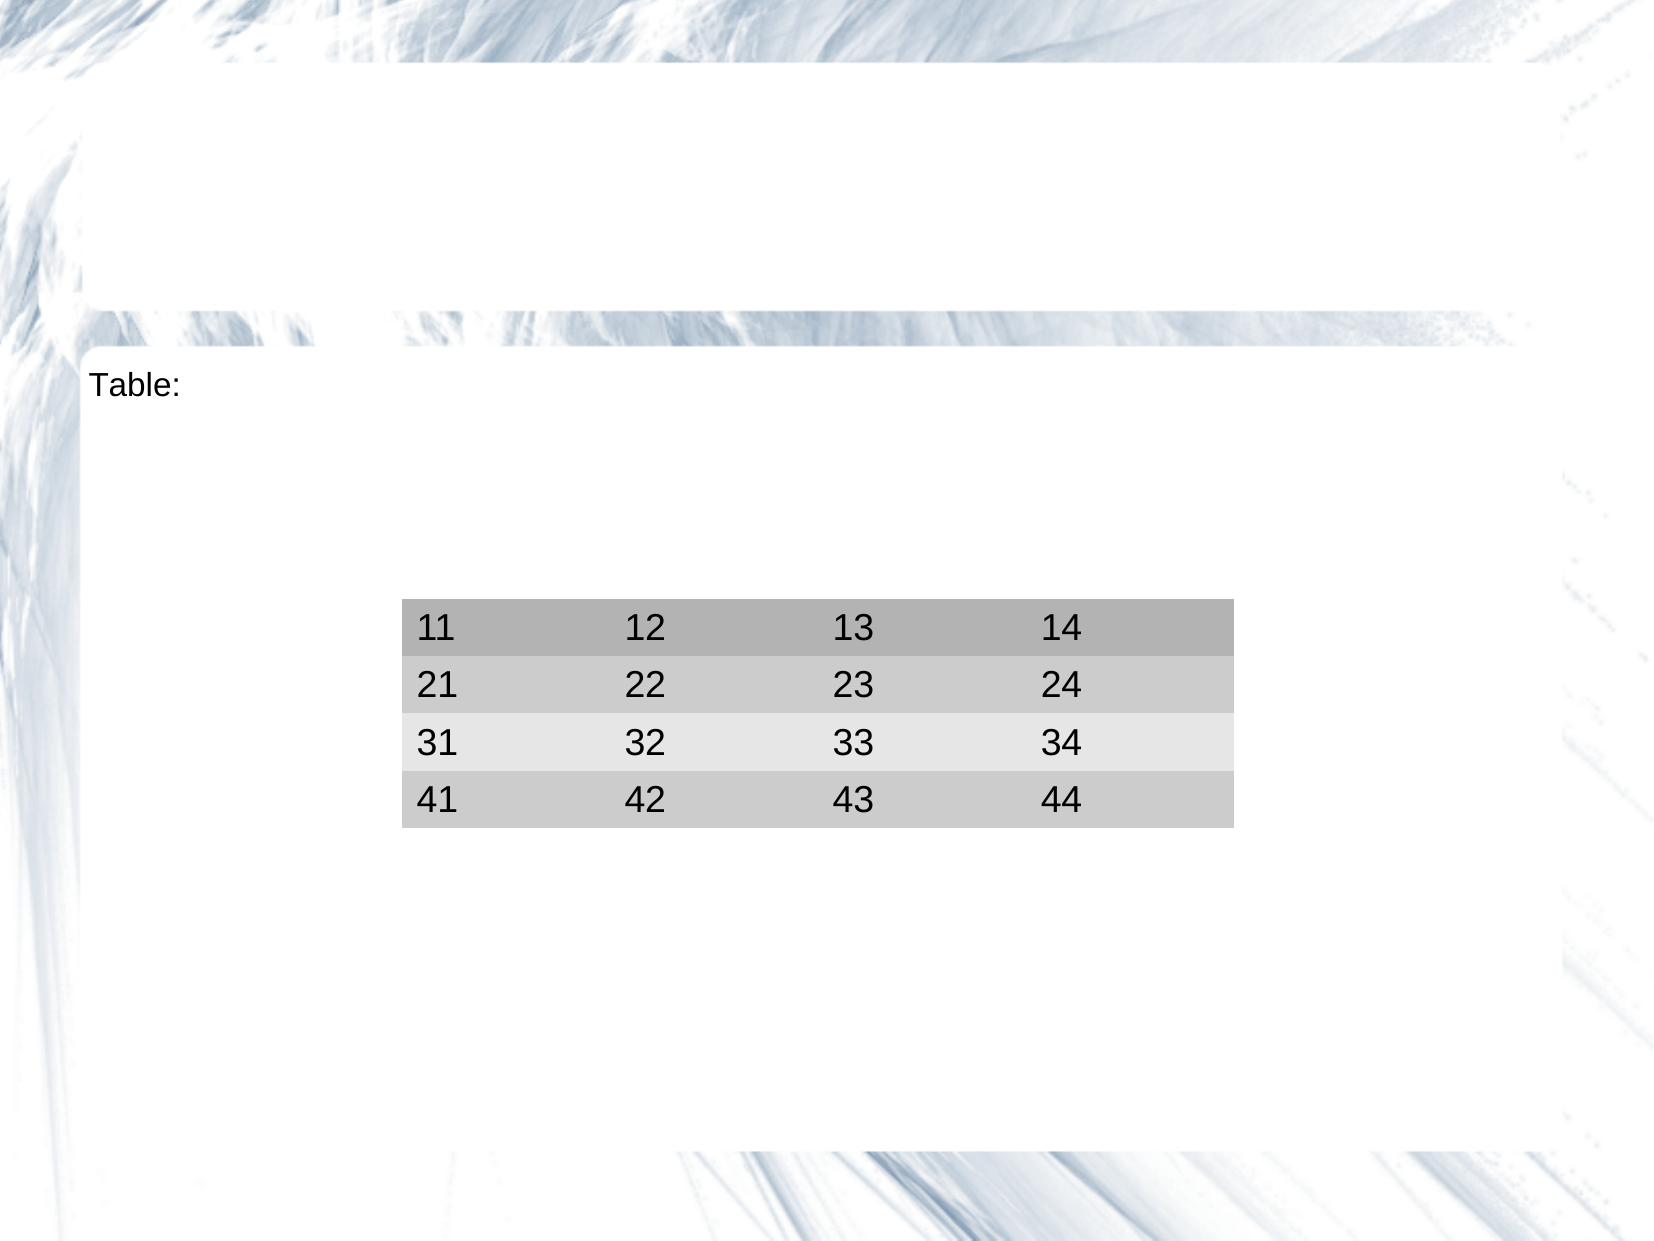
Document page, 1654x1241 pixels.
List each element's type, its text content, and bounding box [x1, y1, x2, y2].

table_cell 23 [818, 656, 1026, 713]
table_cell 42 [610, 771, 818, 828]
table_header 12 [610, 599, 818, 656]
table_cell 41 [402, 771, 610, 828]
table_cell 31 [402, 713, 610, 771]
table_header 13 [818, 599, 1026, 656]
table_cell 43 [818, 771, 1026, 828]
table_header 11 [402, 599, 610, 656]
table_cell 34 [1026, 713, 1234, 771]
table_header 14 [1026, 599, 1234, 656]
table_cell 22 [610, 656, 818, 713]
picture [0, 0, 1654, 1241]
table_cell 24 [1026, 656, 1234, 713]
table_cell 33 [818, 713, 1026, 771]
list Table: [88, 366, 1536, 1086]
table_cell 21 [402, 656, 610, 713]
table_cell 32 [610, 713, 818, 771]
table_cell 44 [1026, 771, 1234, 828]
